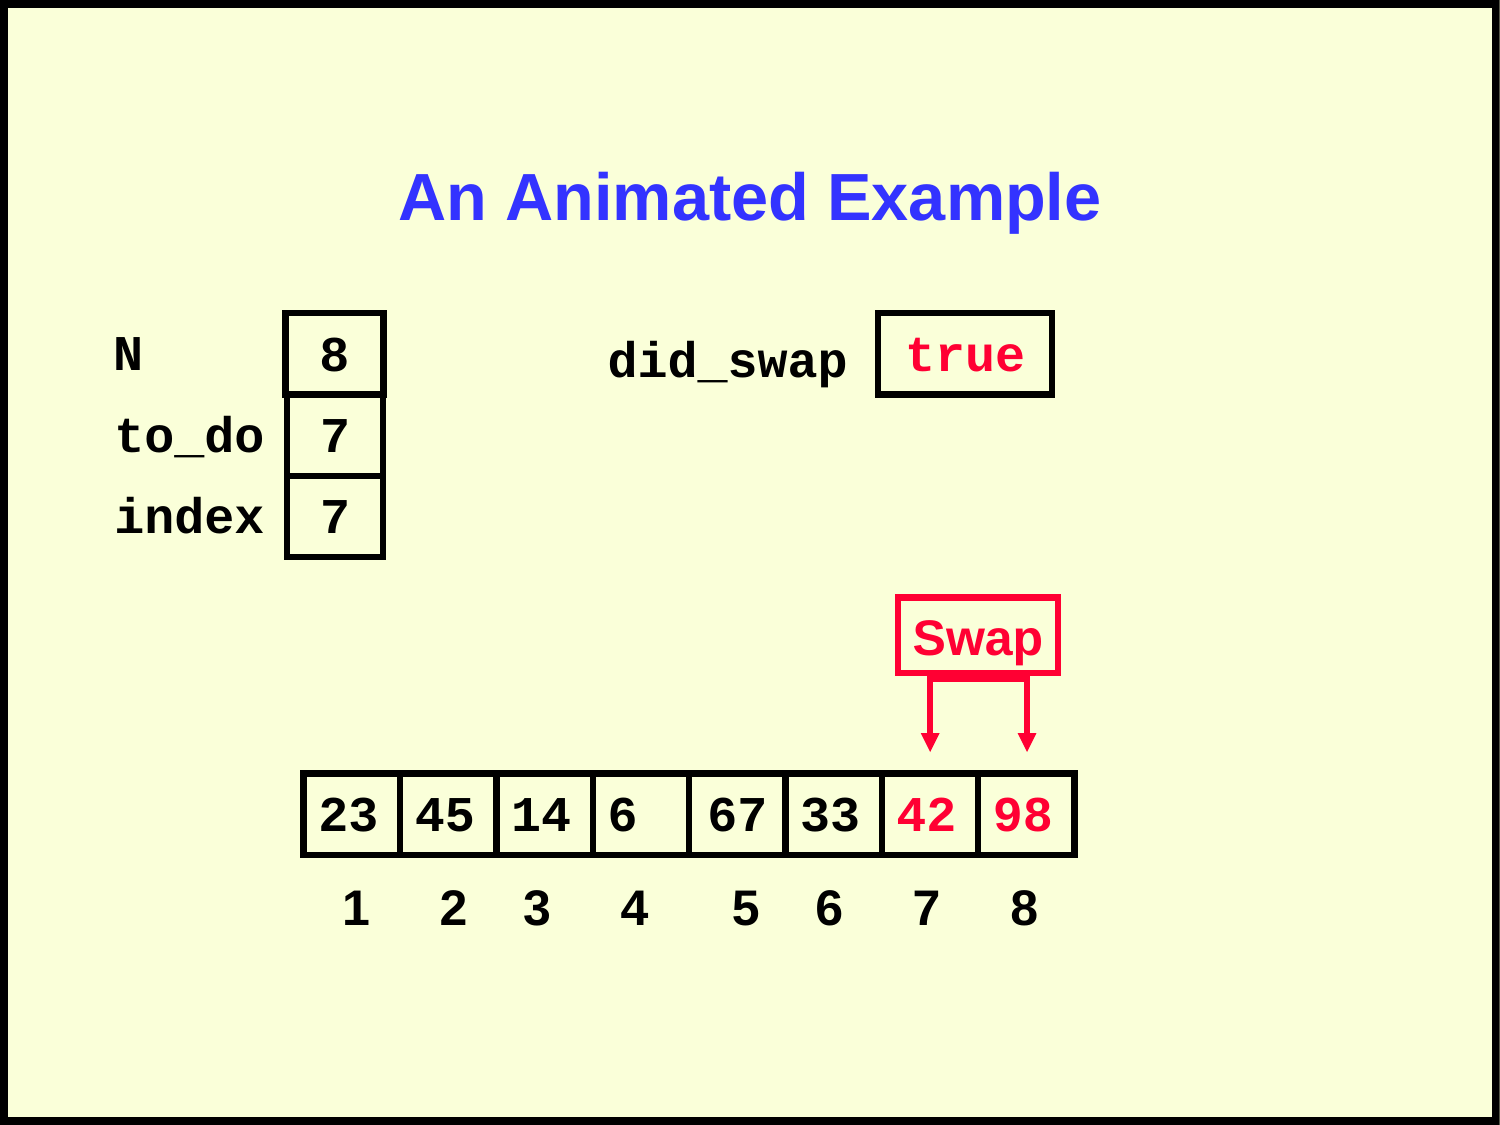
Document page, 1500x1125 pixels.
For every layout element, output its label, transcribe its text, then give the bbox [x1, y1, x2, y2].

title An Animated Example [112, 99, 1388, 288]
text_box 7 [286, 395, 384, 475]
text_box 8 [285, 313, 384, 395]
text_box did_swap [592, 319, 877, 395]
text_box 45 [400, 773, 497, 855]
text_box 42 [881, 773, 978, 855]
text_box 1 2 3 4 5 6 7 8 [327, 868, 1055, 944]
text_box 14 [497, 773, 592, 855]
text_box to_do [99, 394, 280, 470]
text_box 67 [689, 773, 786, 855]
text_box true [877, 313, 1053, 395]
text_box 23 [303, 773, 400, 855]
text_box N [98, 313, 279, 389]
text_box 6 [592, 773, 689, 855]
text_box 98 [978, 773, 1075, 855]
text_box index [99, 475, 280, 552]
text_box 33 [786, 773, 881, 855]
text_box Swap [897, 597, 1059, 674]
text_box 7 [286, 475, 384, 558]
